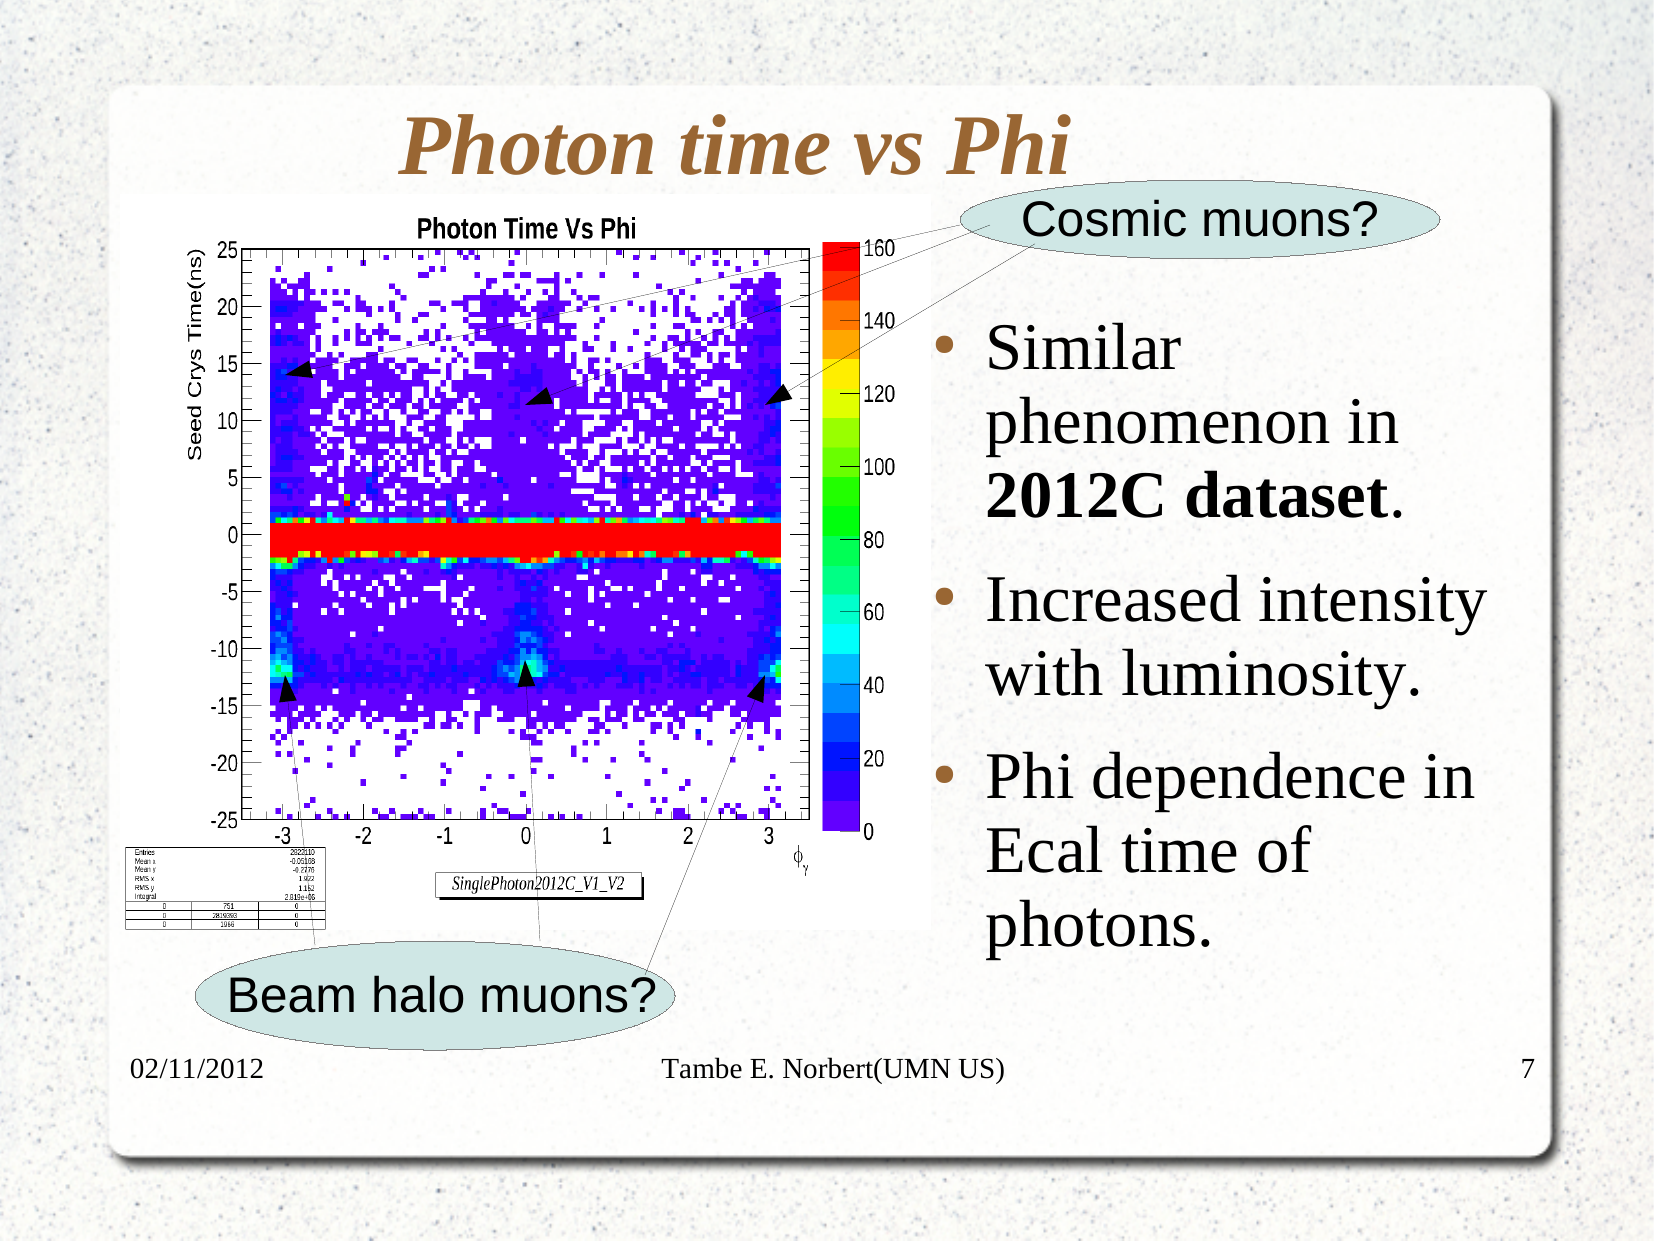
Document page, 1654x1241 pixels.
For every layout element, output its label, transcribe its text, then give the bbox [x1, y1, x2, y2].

picture [0, 0, 1654, 1241]
list Similar phenomenon in 2012C dataset. Increased intensity with luminosity. Phi dependence in Ecal time of photons. [915, 309, 1516, 962]
text_box Beam halo muons? [195, 941, 676, 1051]
text_box Cosmic muons? [960, 180, 1441, 259]
title Photon time vs Phi [285, 96, 1186, 196]
